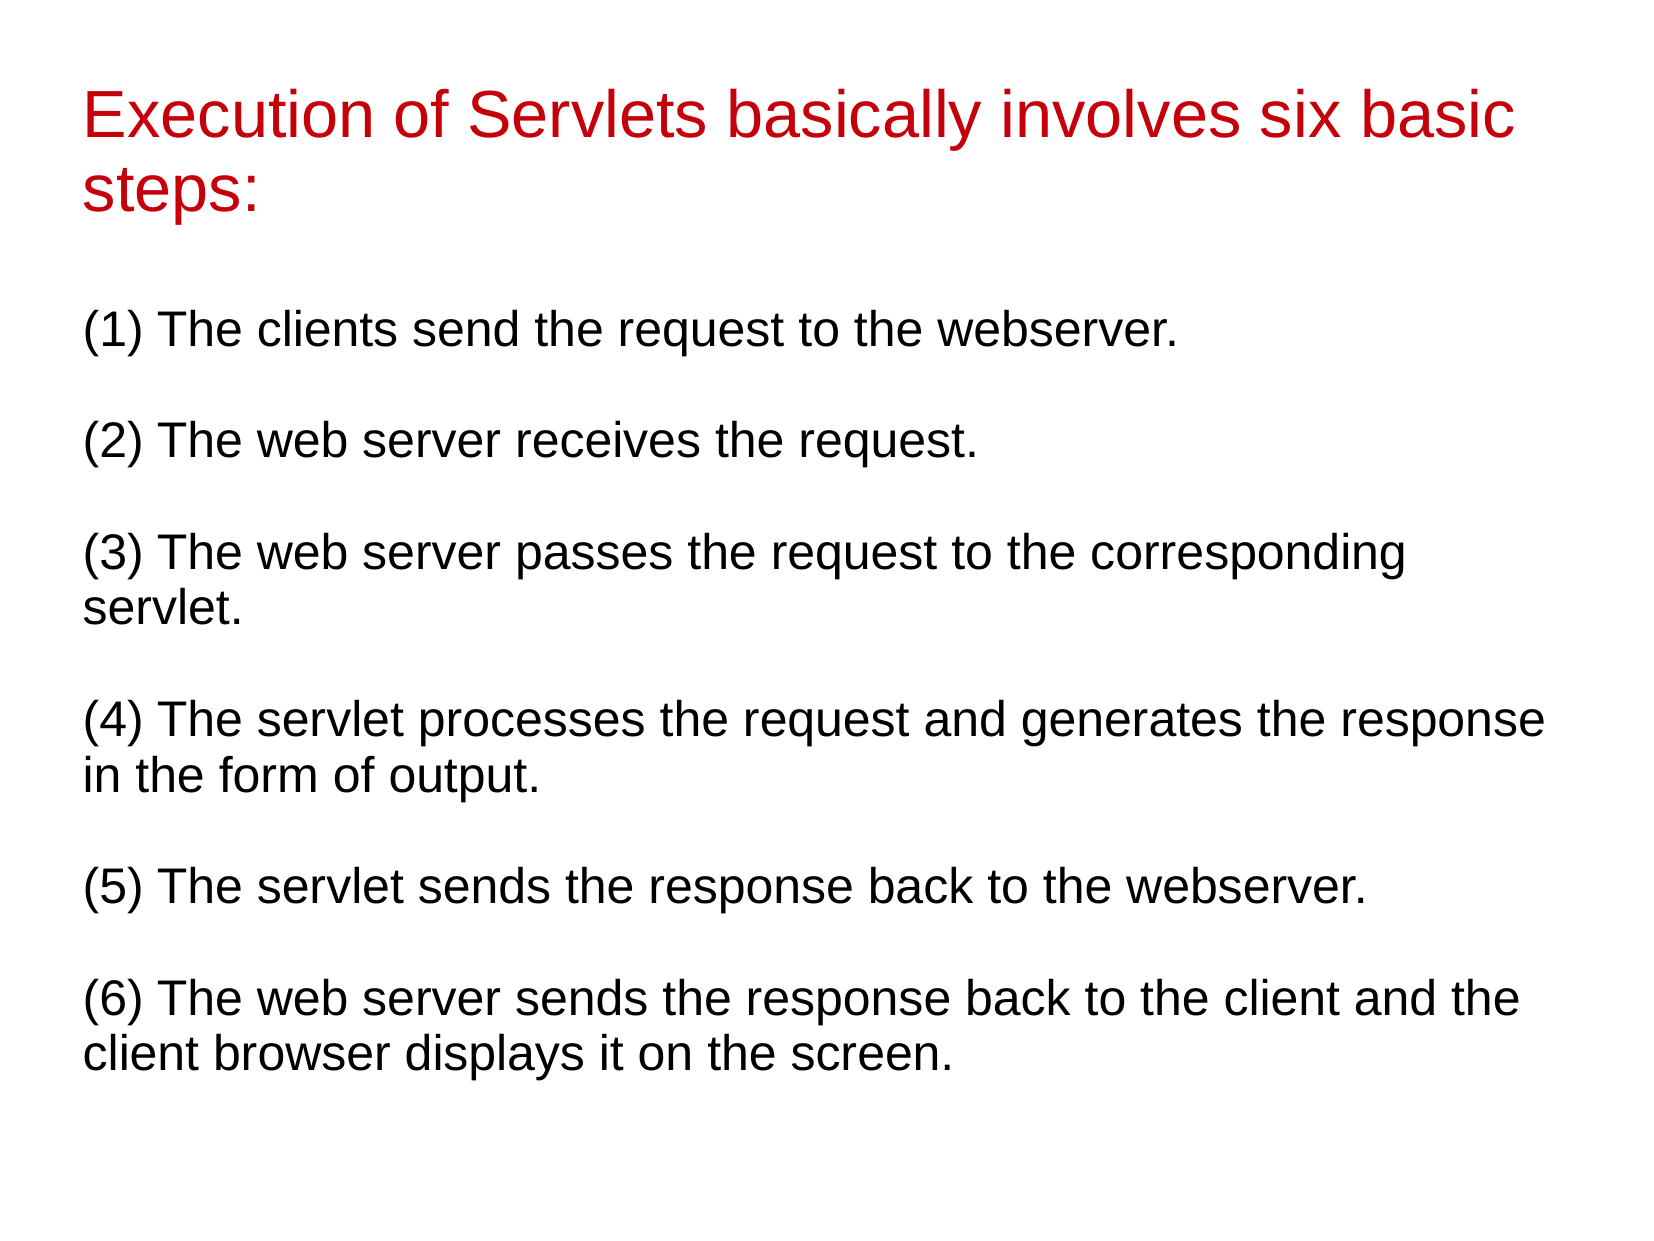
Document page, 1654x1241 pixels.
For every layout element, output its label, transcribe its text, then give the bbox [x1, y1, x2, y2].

subtitle Execution of Servlets basically involves six basic steps: (1) The clients send the request to the webserver. (2) The web server receives the request. (3) The web server passes the request to the corresponding servlet. (4) The servlet processes the request and generates the response in the form of output. (5) The servlet sends the response back to the webserver. (6) The web server sends the response back to the client and the client browser displays it on the screen. [82, 49, 1571, 1109]
